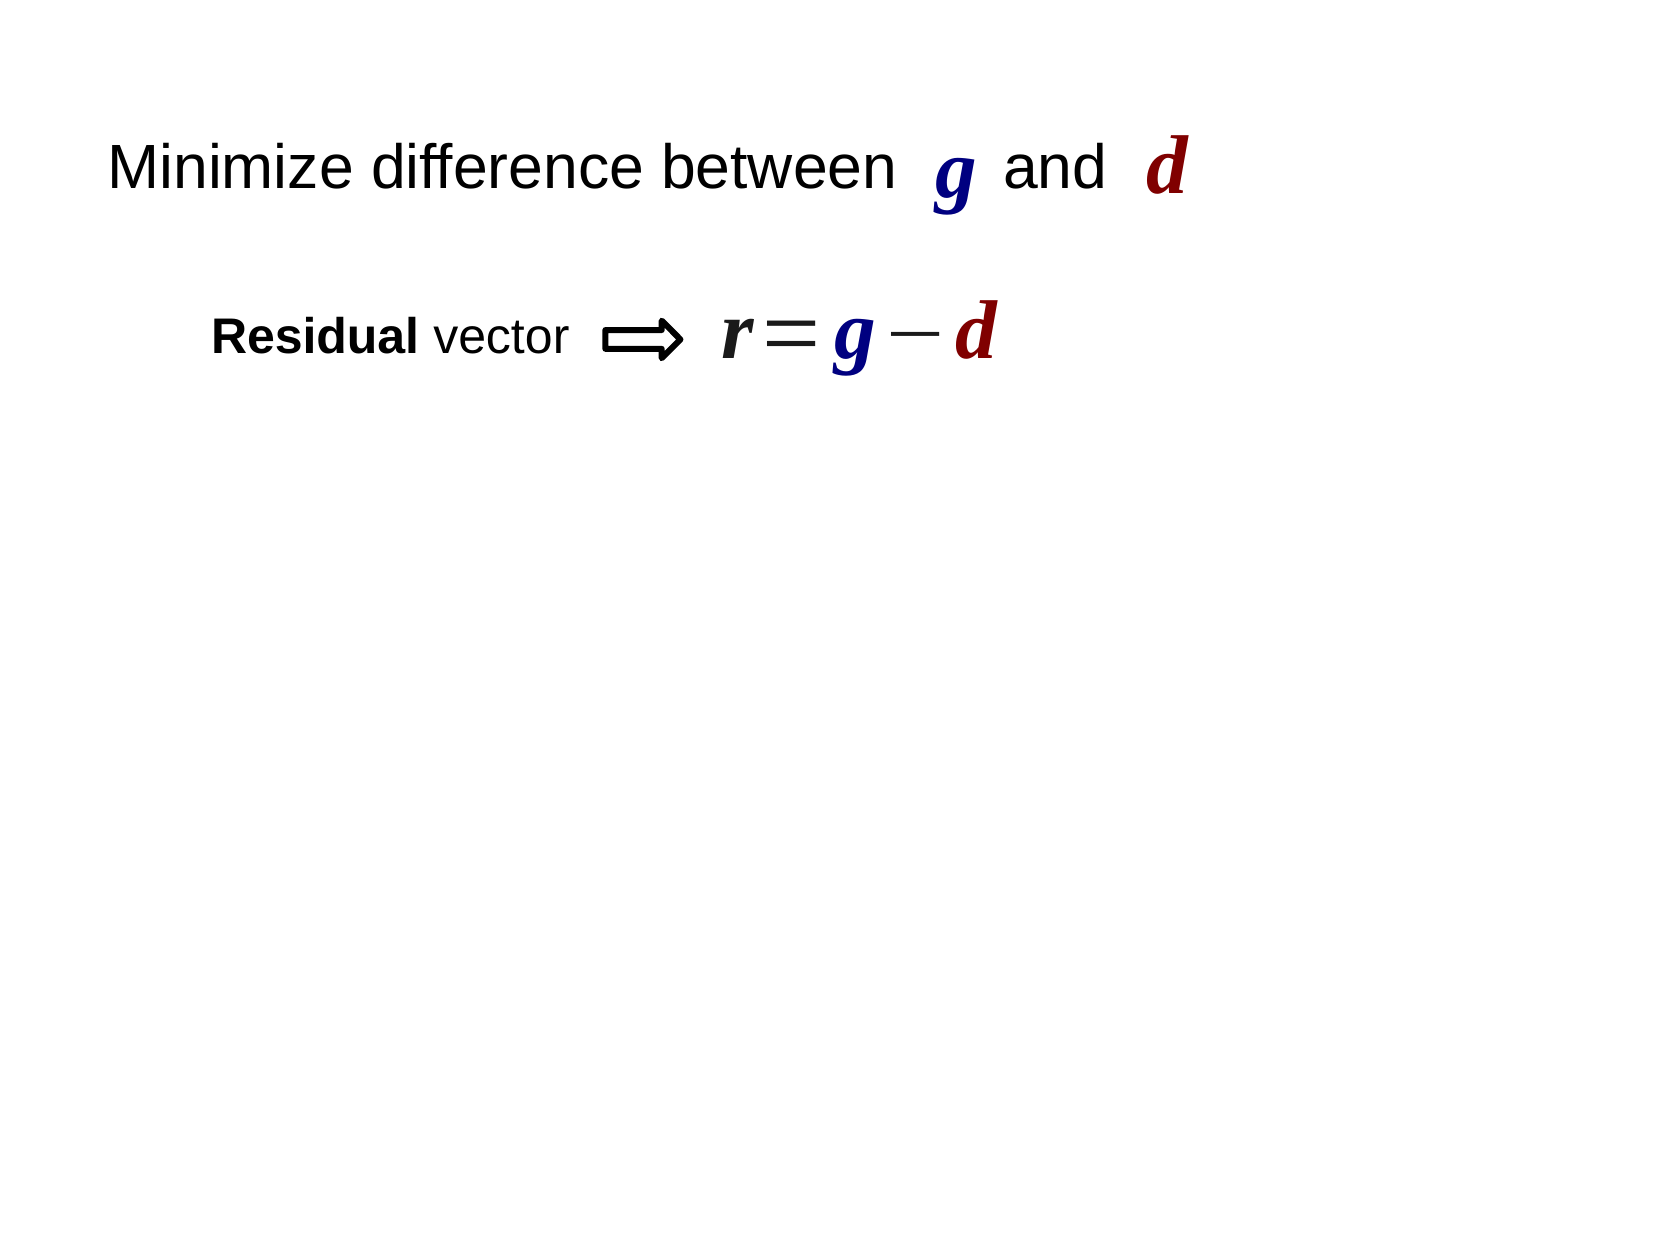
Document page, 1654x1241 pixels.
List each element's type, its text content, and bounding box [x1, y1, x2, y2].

text_box Residual vector [196, 301, 584, 381]
chart [708, 277, 1004, 385]
text_box Minimize difference between [92, 125, 915, 218]
text_box and [988, 125, 1123, 218]
chart [1133, 111, 1194, 220]
chart [920, 117, 983, 226]
